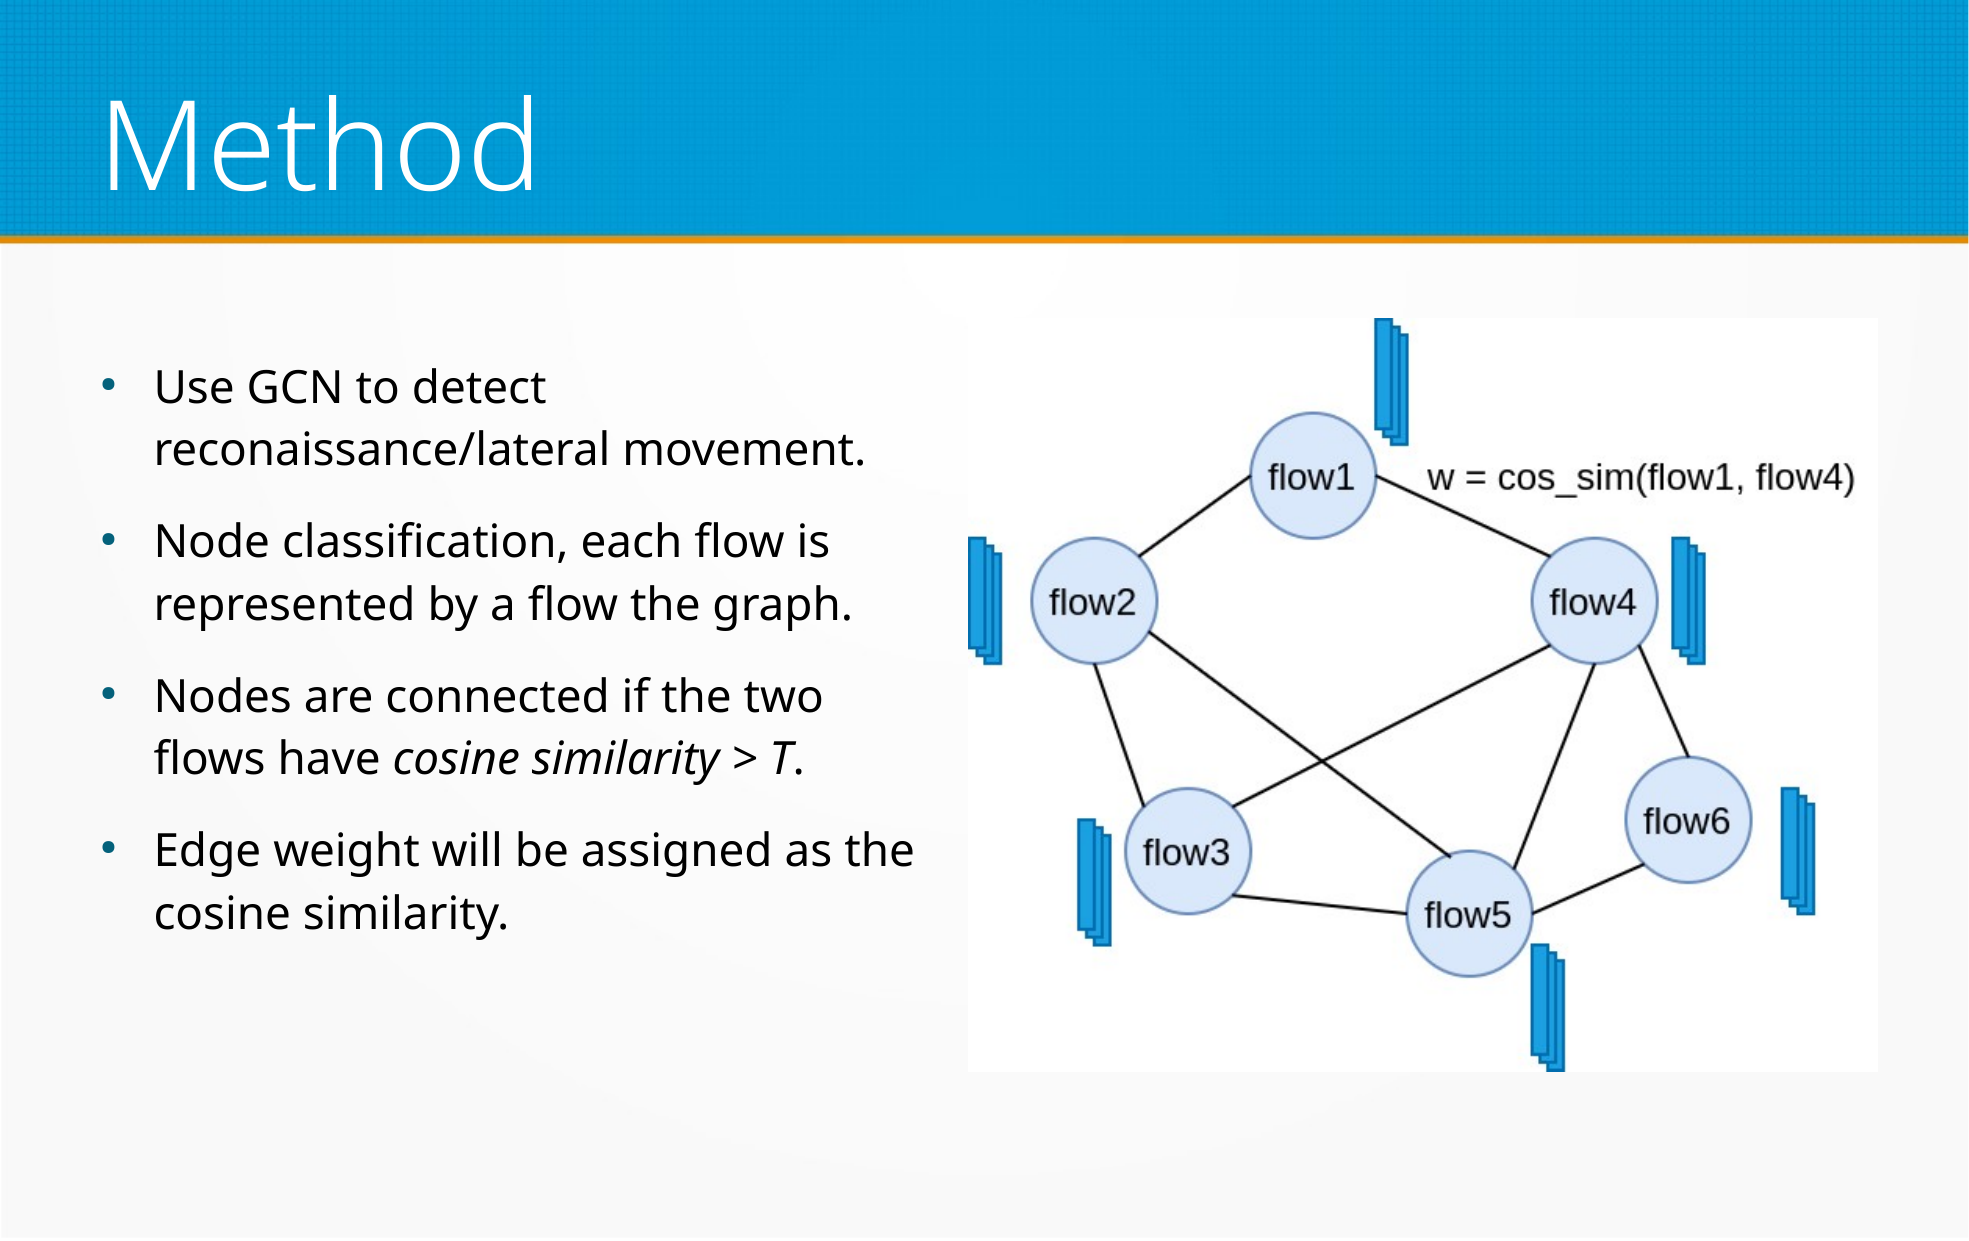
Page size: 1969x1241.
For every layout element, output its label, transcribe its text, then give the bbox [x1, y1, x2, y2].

picture [0, 233, 1969, 1241]
list Use GCN to detect reconaissance/lateral movement. Node classification, each flow is represented by a flow the graph. Nodes are connected if the two flows have cosine similarity > T. Edge weight will be assigned as the cosine similarity. [82, 354, 945, 1120]
title Method [98, 19, 1870, 227]
